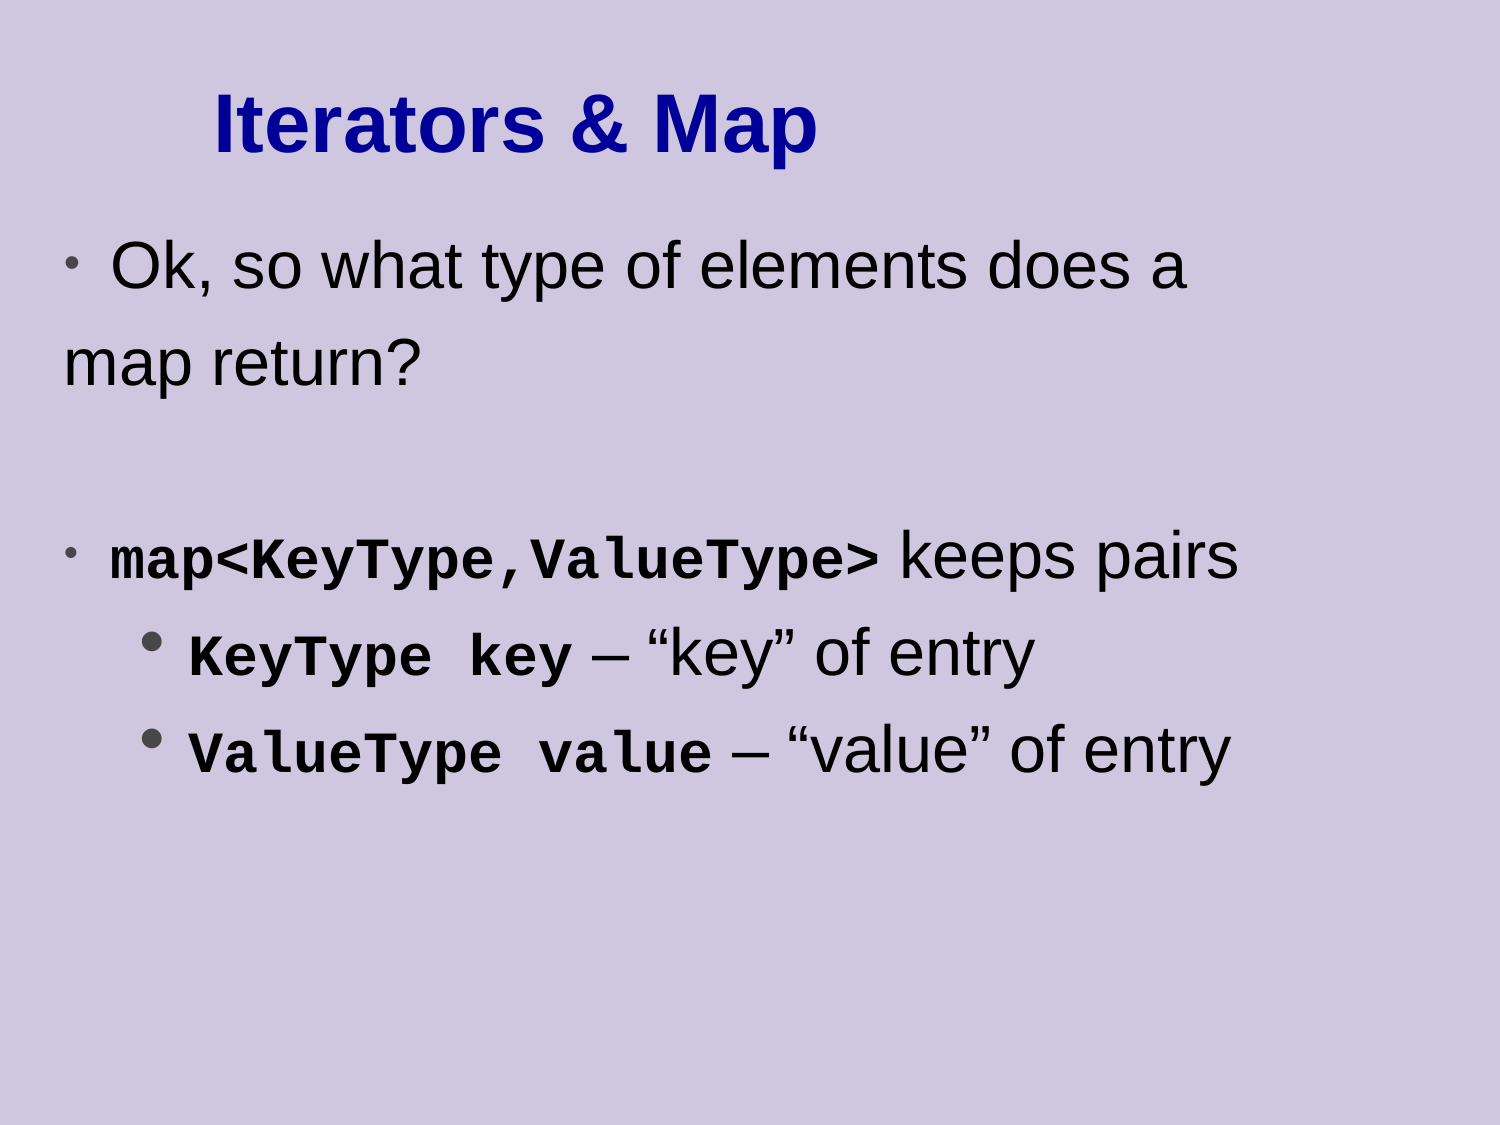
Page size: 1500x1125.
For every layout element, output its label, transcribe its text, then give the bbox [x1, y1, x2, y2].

title Iterators & Map [198, 17, 1468, 220]
list Ok, so what type of elements does a map return? map<KeyType,ValueType> keeps pairs KeyType key – “key” of entry ValueType value – “value” of entry [49, 215, 1264, 868]
